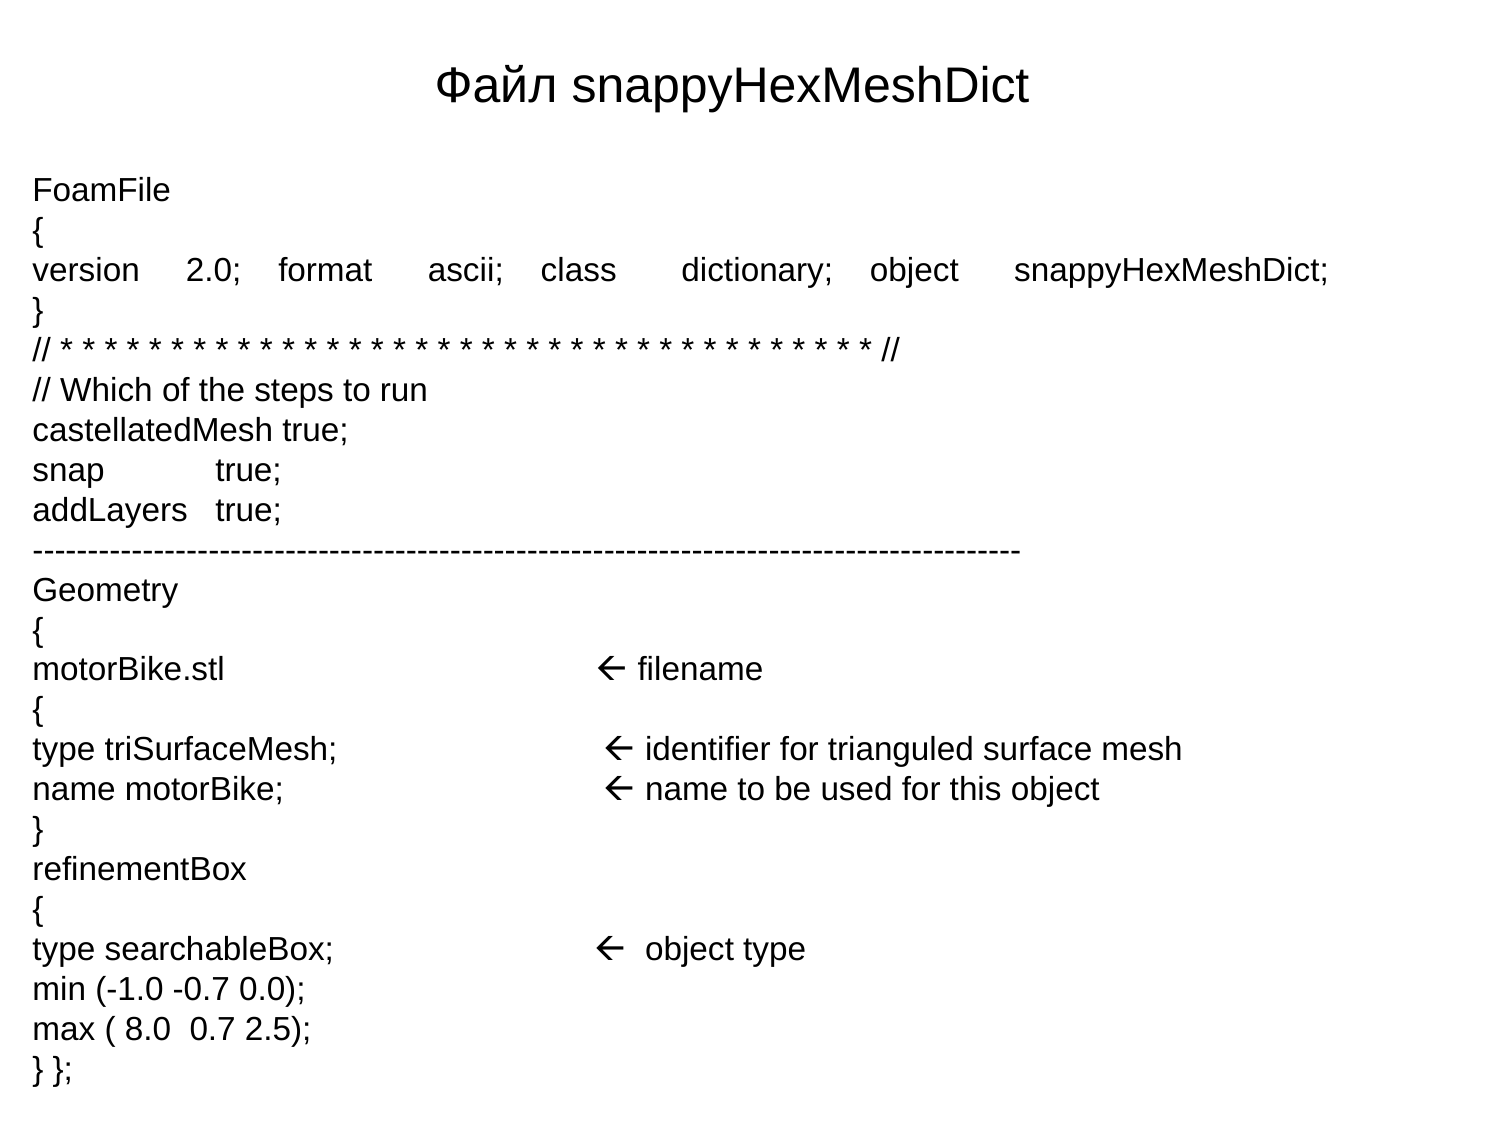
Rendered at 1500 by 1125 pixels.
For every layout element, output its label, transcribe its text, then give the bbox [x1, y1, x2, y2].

title Файл snappyHexMeshDict [53, 30, 1426, 135]
text_box FoamFile { version 2.0; format ascii; class dictionary; object snappyHexMeshDict; } // * * * * * * * * * * * * * * * * * * * * * * * * * * * * * * * * * * * * * // // Which of the steps to run castellatedMesh true; snap true; addLayers true; ------------------------------------------------------------------------------------------ Geometry { motorBike.stl  filename { type triSurfaceMesh;  identifier for trianguled surface mesh name motorBike;  name to be used for this object } refinementBox { type searchableBox;  object type min (-1.0 -0.7 0.0); max ( 8.0 0.7 2.5); } }; [17, 160, 1459, 1095]
